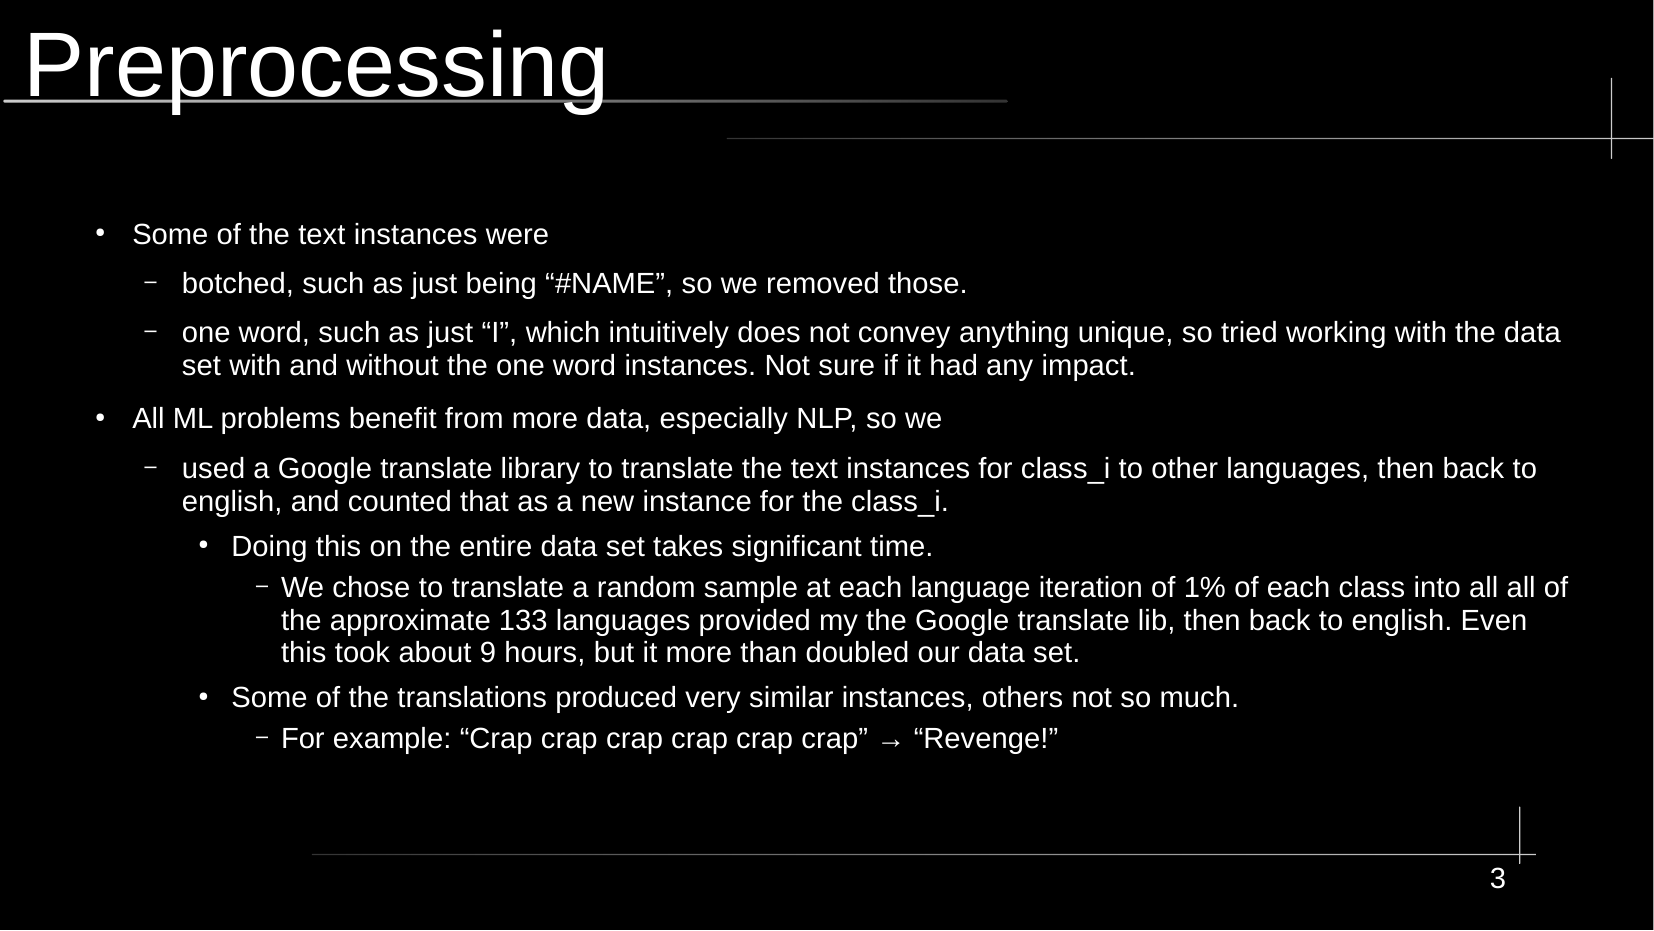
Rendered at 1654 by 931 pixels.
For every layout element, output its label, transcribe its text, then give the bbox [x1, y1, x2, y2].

title Preprocessing [23, 11, 1589, 119]
list Some of the text instances were botched, such as just being “#NAME”, so we removed those. one word, such as just “I”, which intuitively does not convey anything unique, so tried working with the data set with and without the one word instances. Not sure if it had any impact. All ML problems benefit from more data, especially NLP, so we used a Google translate library to translate the text instances for class_i to other languages, then back to english, and counted that as a new instance for the class_i. Doing this on the entire data set takes significant time. We chose to translate a random sample at each language iteration of 1% of each class into all all of the approximate 133 languages provided my the Google translate lib, then back to english. Even this took about 9 hours, but it more than doubled our data set. Some of the translations produced very similar instances, others not so much. For example: “Crap crap crap crap crap crap” → “Revenge!” [82, 217, 1571, 758]
